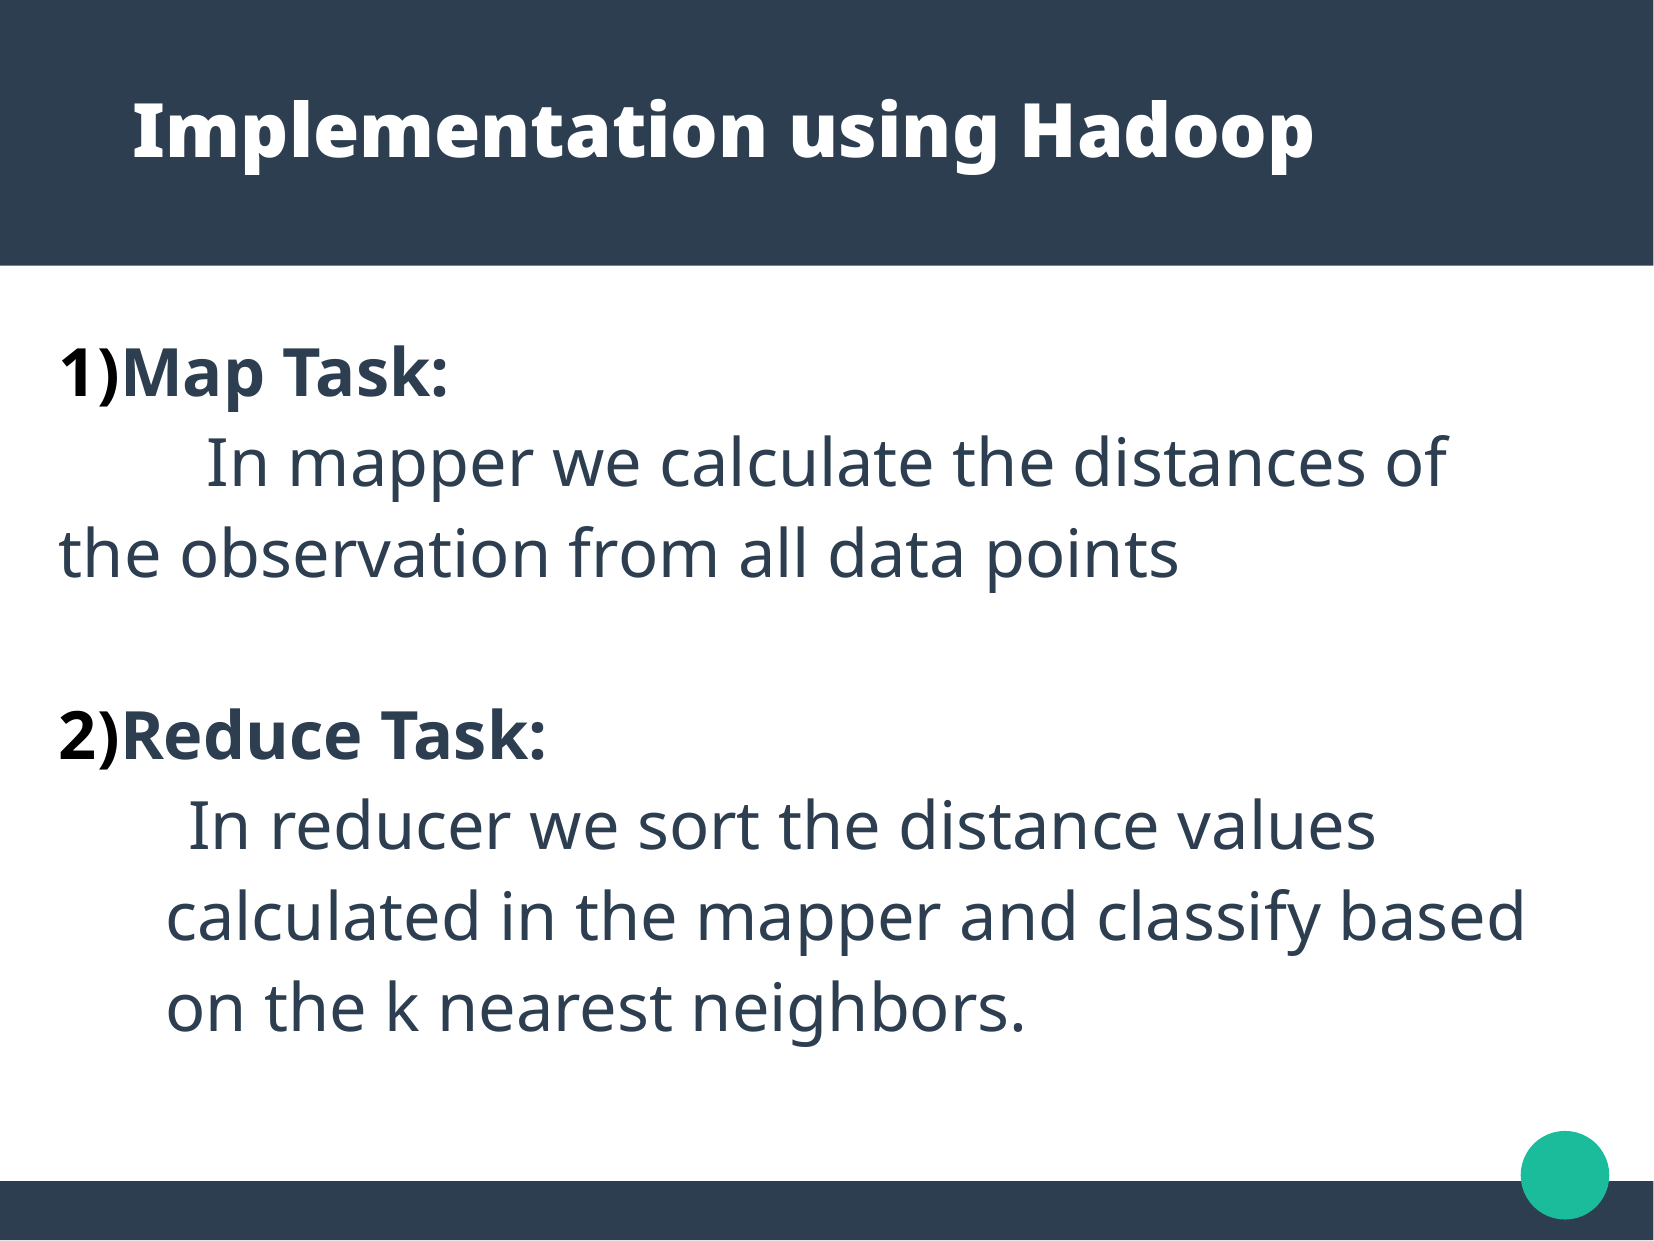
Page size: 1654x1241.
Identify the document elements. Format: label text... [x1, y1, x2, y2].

title Implementation using Hadoop [59, 49, 1595, 207]
subtitle Map Task: In mapper we calculate the distances of the observation from all data points Reduce Task: In reducer we sort the distance values calculated in the mapper and classify based on the k nearest neighbors. [59, 324, 1595, 1152]
